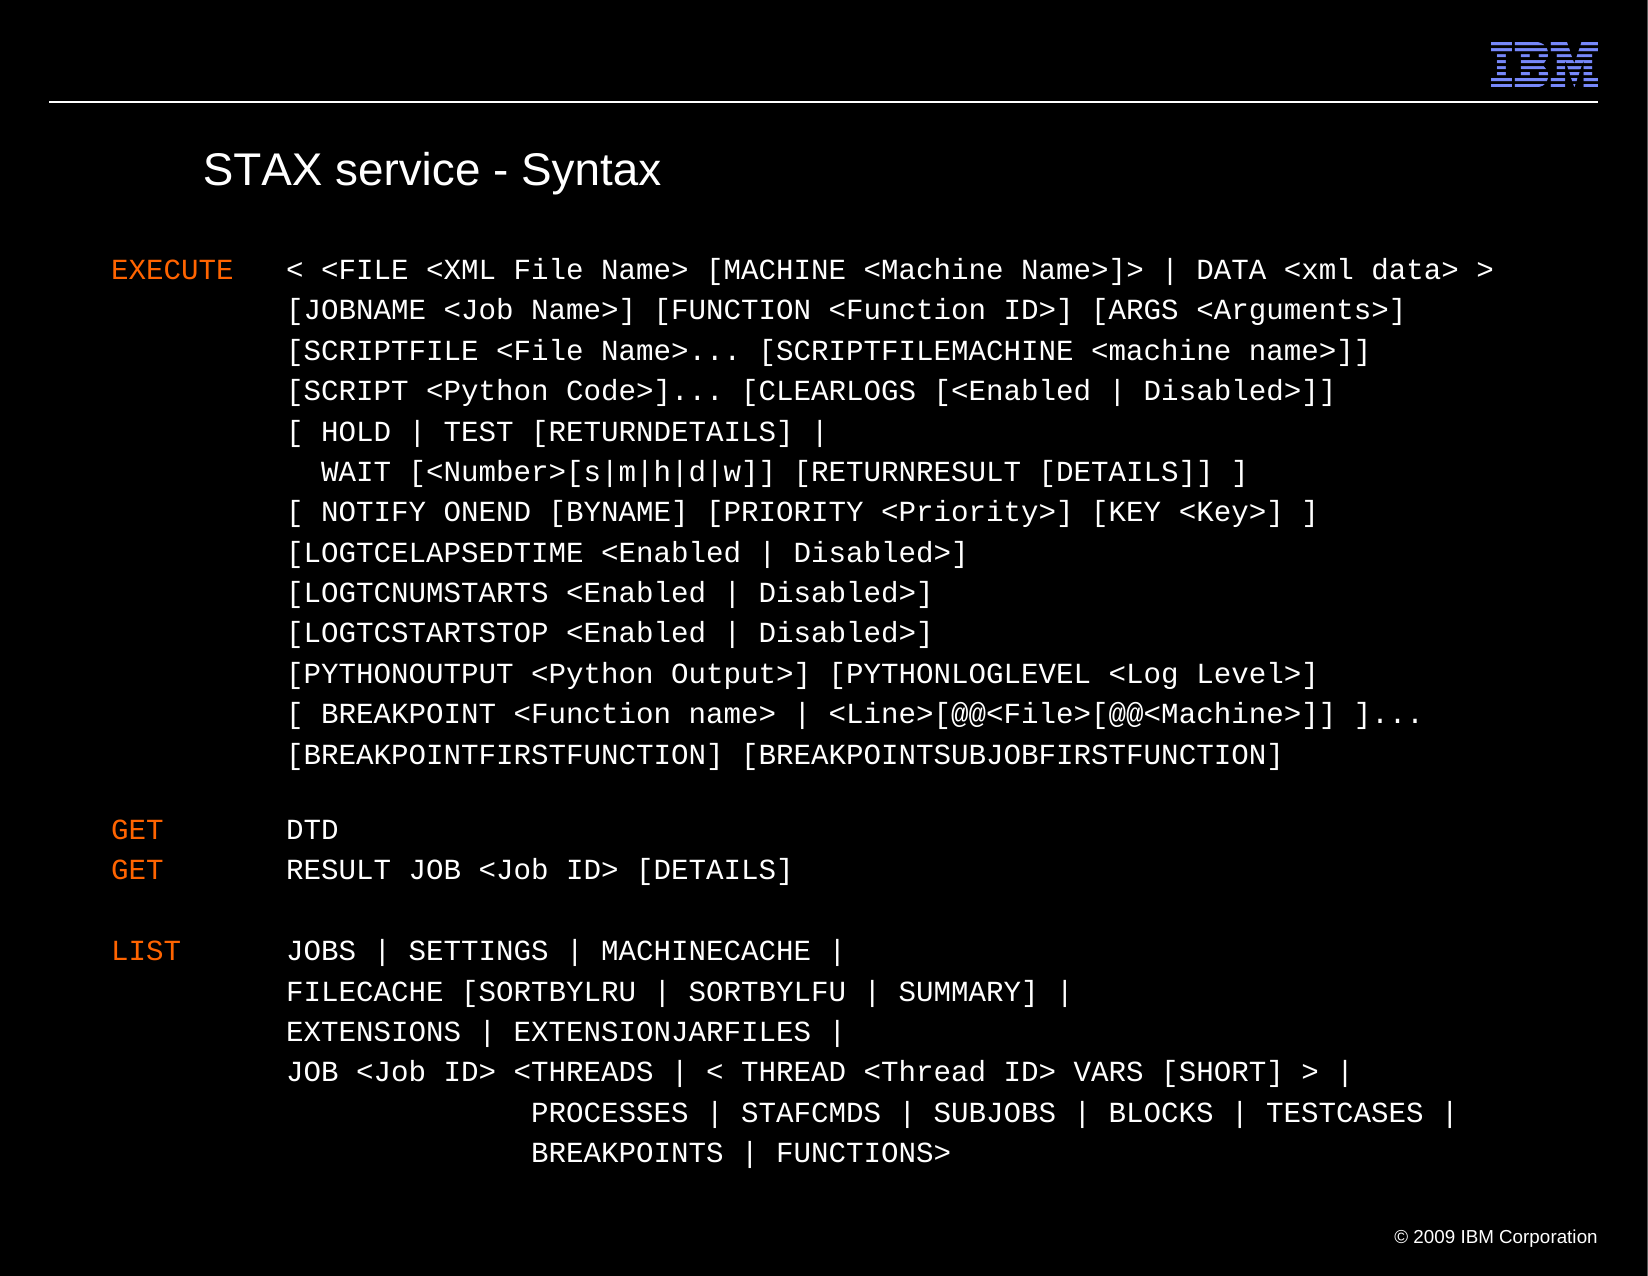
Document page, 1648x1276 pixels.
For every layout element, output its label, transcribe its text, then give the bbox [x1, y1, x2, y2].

text_box EXECUTE < <FILE <XML File Name> [MACHINE <Machine Name>]> | DATA <xml data> > [JOBNAME <Job Name>] [FUNCTION <Function ID>] [ARGS <Arguments>] [SCRIPTFILE <File Name>... [SCRIPTFILEMACHINE <machine name>]] [SCRIPT <Python Code>]... [CLEARLOGS [<Enabled | Disabled>]] [ HOLD | TEST [RETURNDETAILS] | WAIT [<Number>[s|m|h|d|w]] [RETURNRESULT [DETAILS]] ] [ NOTIFY ONEND [BYNAME] [PRIORITY <Priority>] [KEY <Key>] ] [LOGTCELAPSEDTIME <Enabled | Disabled>] [LOGTCNUMSTARTS <Enabled | Disabled>] [LOGTCSTARTSTOP <Enabled | Disabled>] [PYTHONOUTPUT <Python Output>] [PYTHONLOGLEVEL <Log Level>] [ BREAKPOINT <Function name> | <Line>[@@<File>[@@<Machine>]] ]... [BREAKPOINTFIRSTFUNCTION] [BREAKPOINTSUBJOBFIRSTFUNCTION] GET DTD GET RESULT JOB <Job ID> [DETAILS] LIST JOBS | SETTINGS | MACHINECACHE | FILECACHE [SORTBYLRU | SORTBYLFU | SUMMARY] | EXTENSIONS | EXTENSIONJARFILES | JOB <Job ID> <THREADS | < THREAD <Thread ID> VARS [SHORT] > | PROCESSES | STAFCMDS | SUBJOBS | BLOCKS | TESTCASES | BREAKPOINTS | FUNCTIONS> [111, 250, 1637, 1169]
picture [1491, 42, 1598, 87]
title STAX service - Syntax [186, 137, 1648, 231]
